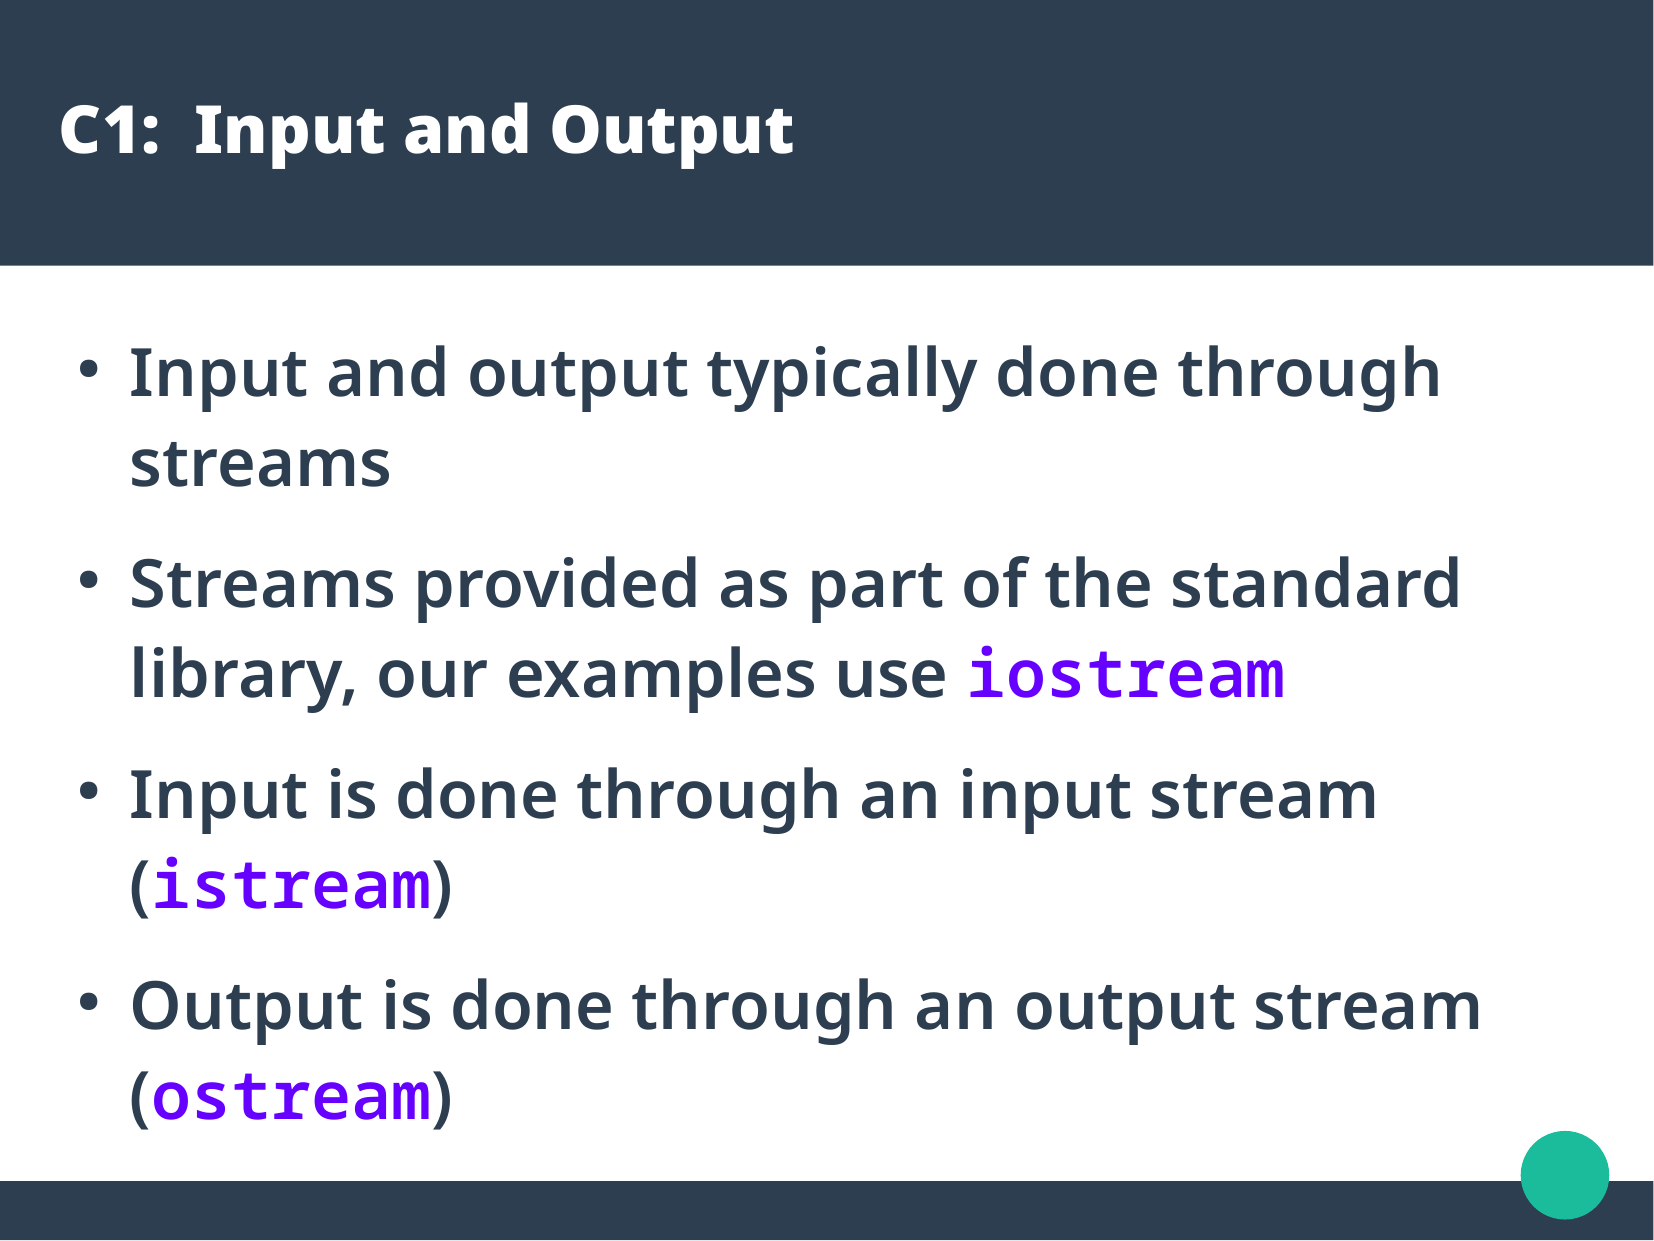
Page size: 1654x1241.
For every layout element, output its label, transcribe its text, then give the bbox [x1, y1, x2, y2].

list Input and output typically done through streams Streams provided as part of the standard library, our examples use iostream Input is done through an input stream (istream) Output is done through an output stream (ostream) [59, 324, 1595, 1152]
title C1: Input and Output [59, 49, 1595, 207]
